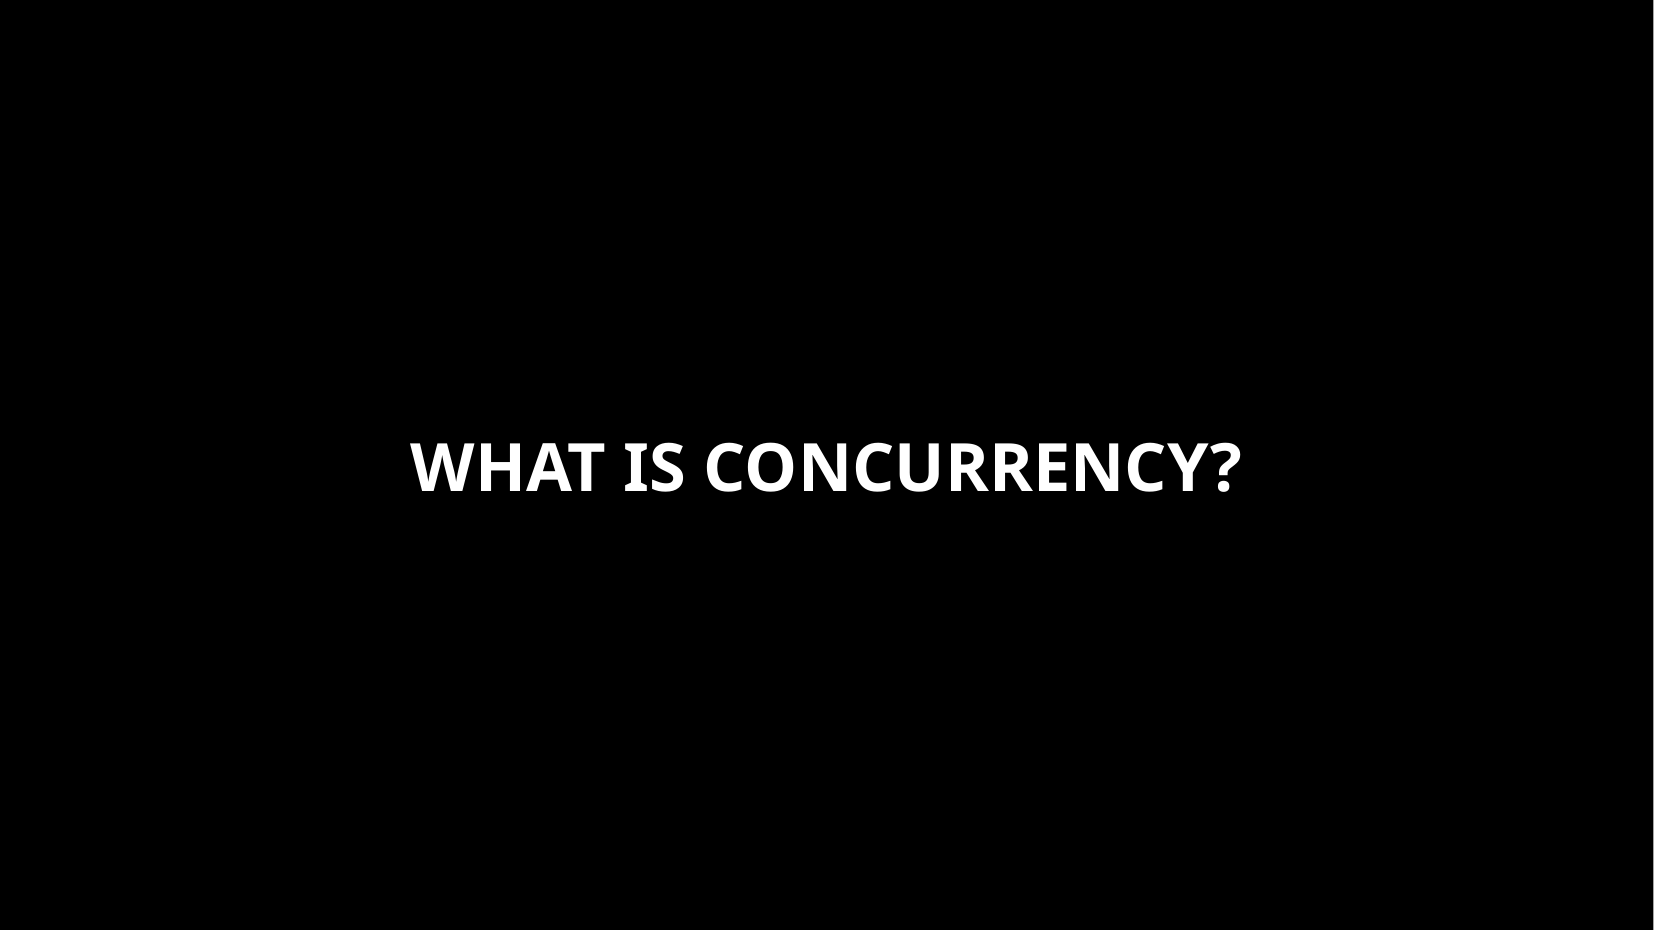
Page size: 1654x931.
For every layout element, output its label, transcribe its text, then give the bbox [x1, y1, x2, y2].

title WHAT IS CONCURRENCY? [82, 387, 1571, 543]
